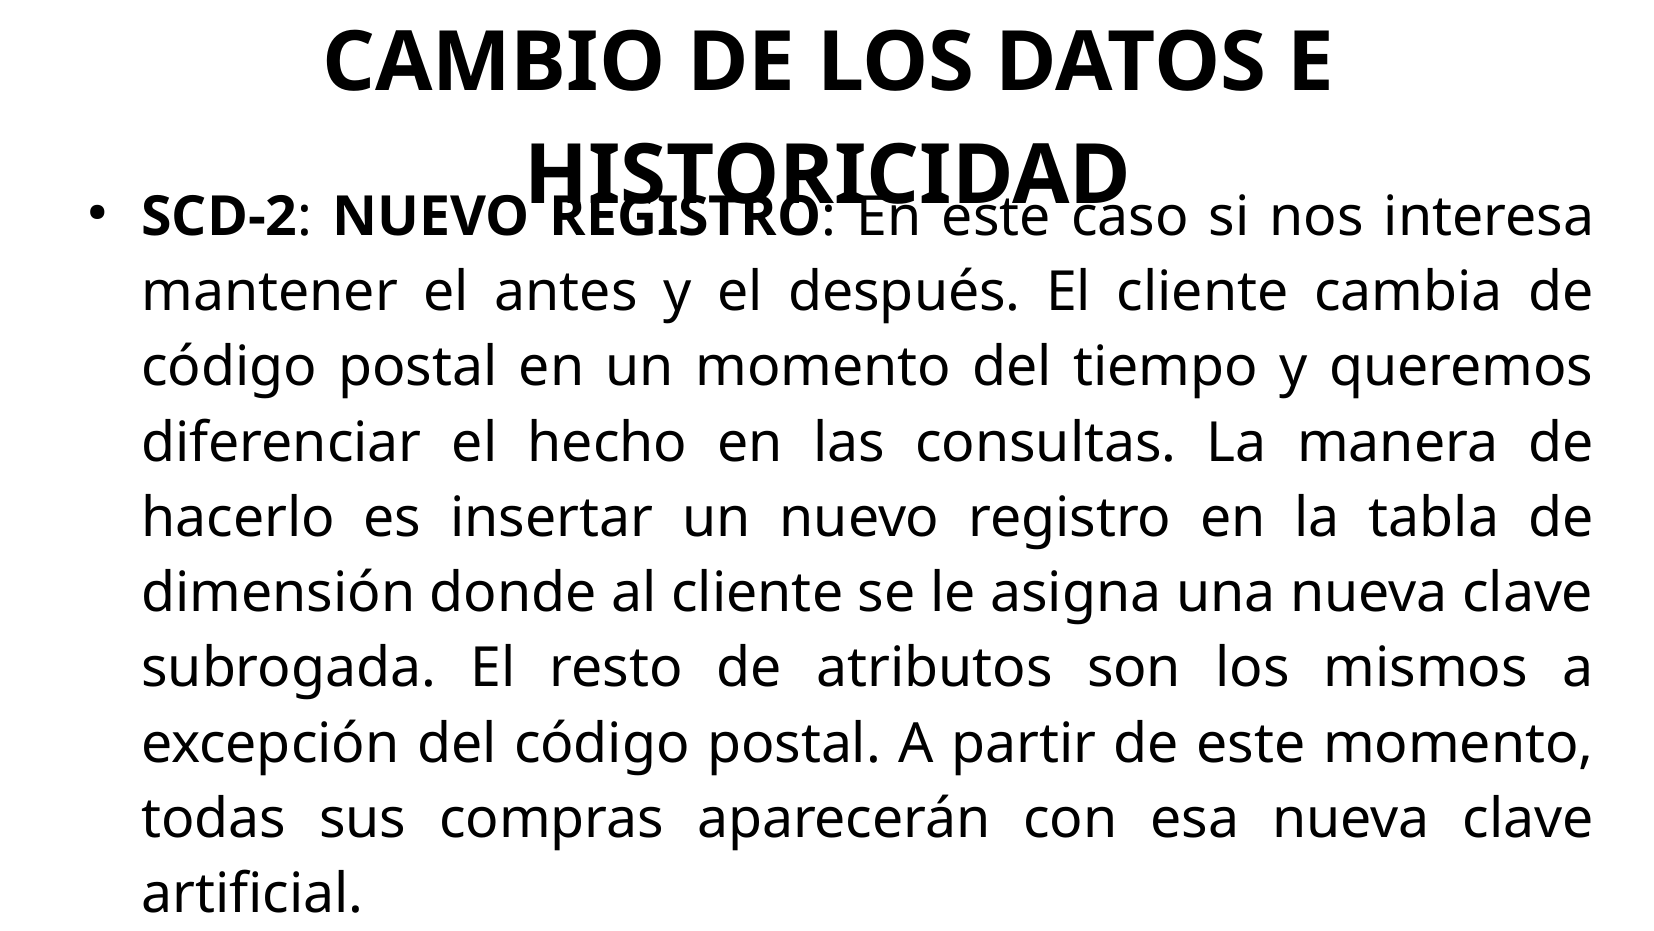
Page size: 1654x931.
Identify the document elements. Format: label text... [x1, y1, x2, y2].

list SCD-2: NUEVO REGISTRO: En este caso si nos interesa mantener el antes y el después. El cliente cambia de código postal en un momento del tiempo y queremos diferenciar el hecho en las consultas. La manera de hacerlo es insertar un nuevo registro en la tabla de dimensión donde al cliente se le asigna una nueva clave subrogada. El resto de atributos son los mismos a excepción del código postal. A partir de este momento, todas sus compras aparecerán con esa nueva clave artificial. [82, 176, 1595, 931]
title CAMBIO DE LOS DATOS E HISTORICIDAD [10, 14, 1647, 215]
